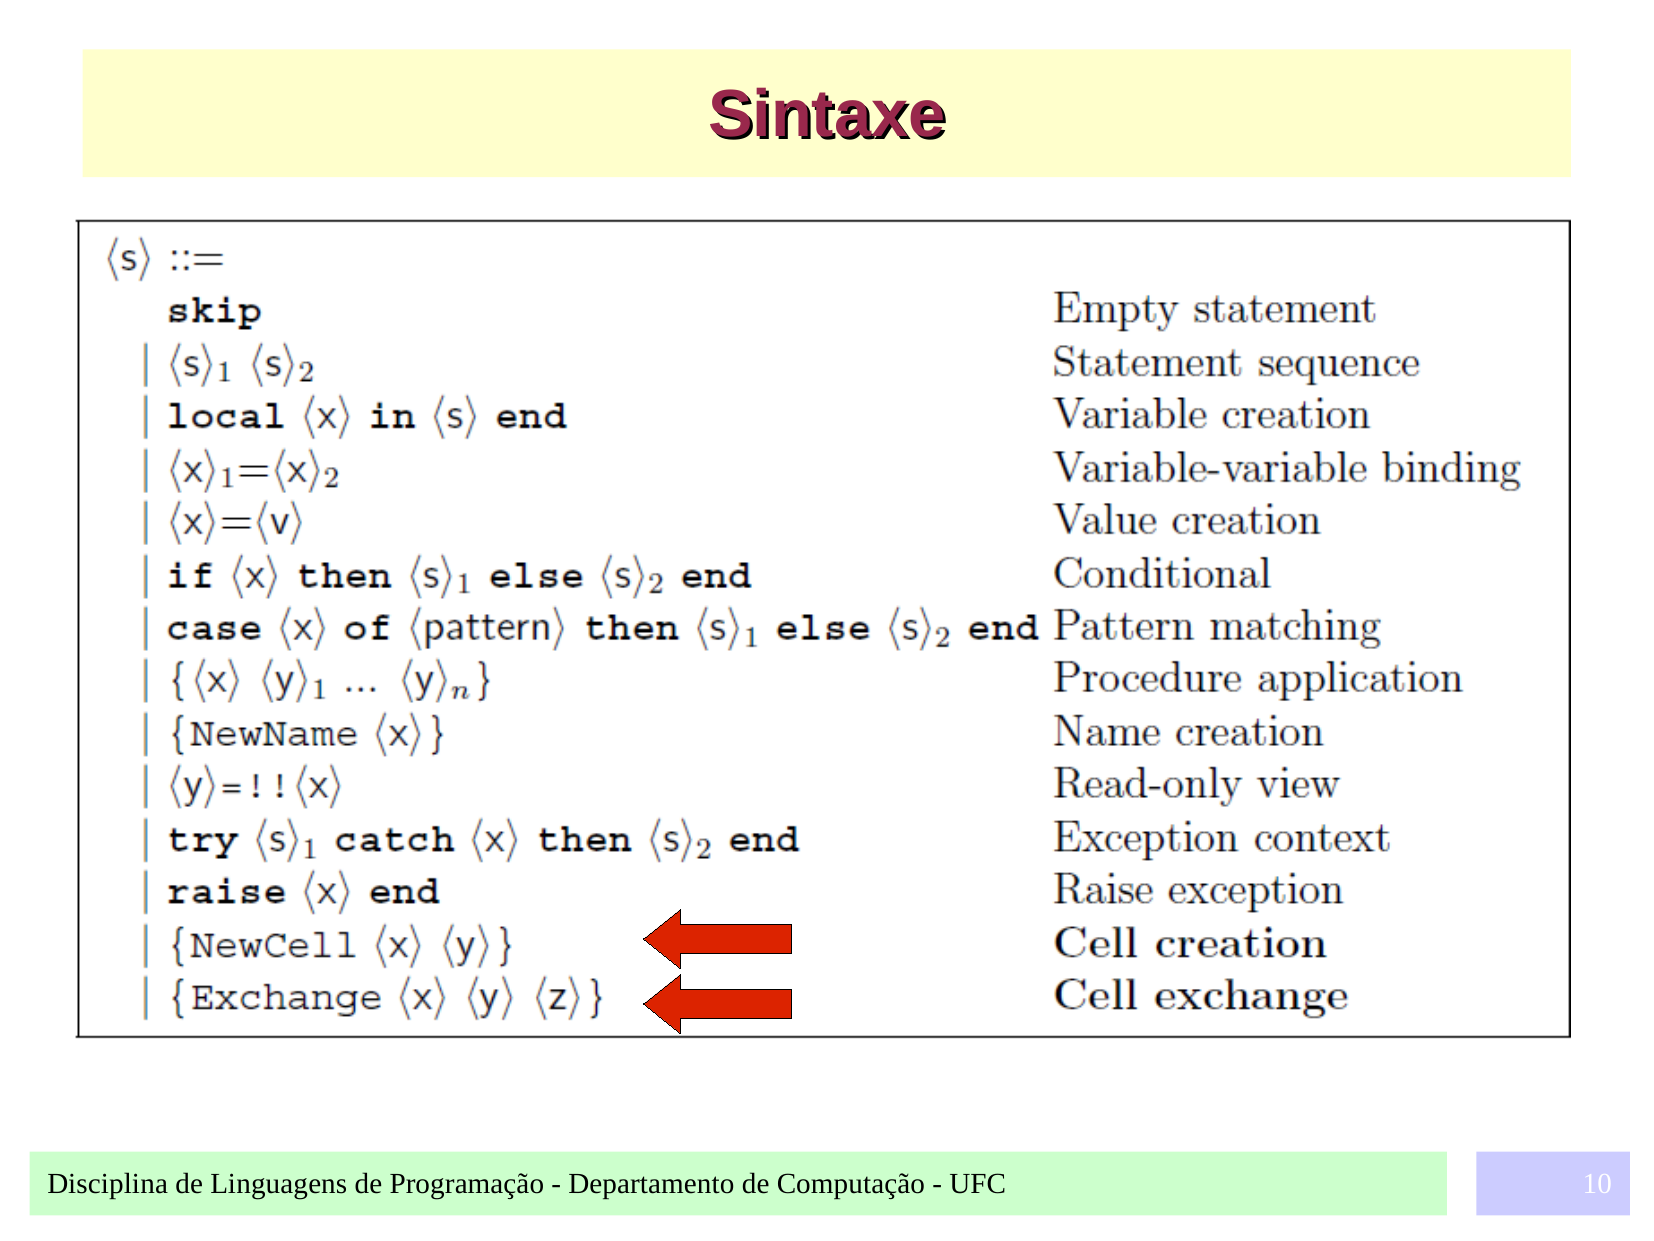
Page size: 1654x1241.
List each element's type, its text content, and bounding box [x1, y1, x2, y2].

text_box [643, 909, 792, 969]
picture [69, 215, 1571, 1040]
title Sintaxe [82, 49, 1571, 178]
text_box [643, 974, 792, 1034]
